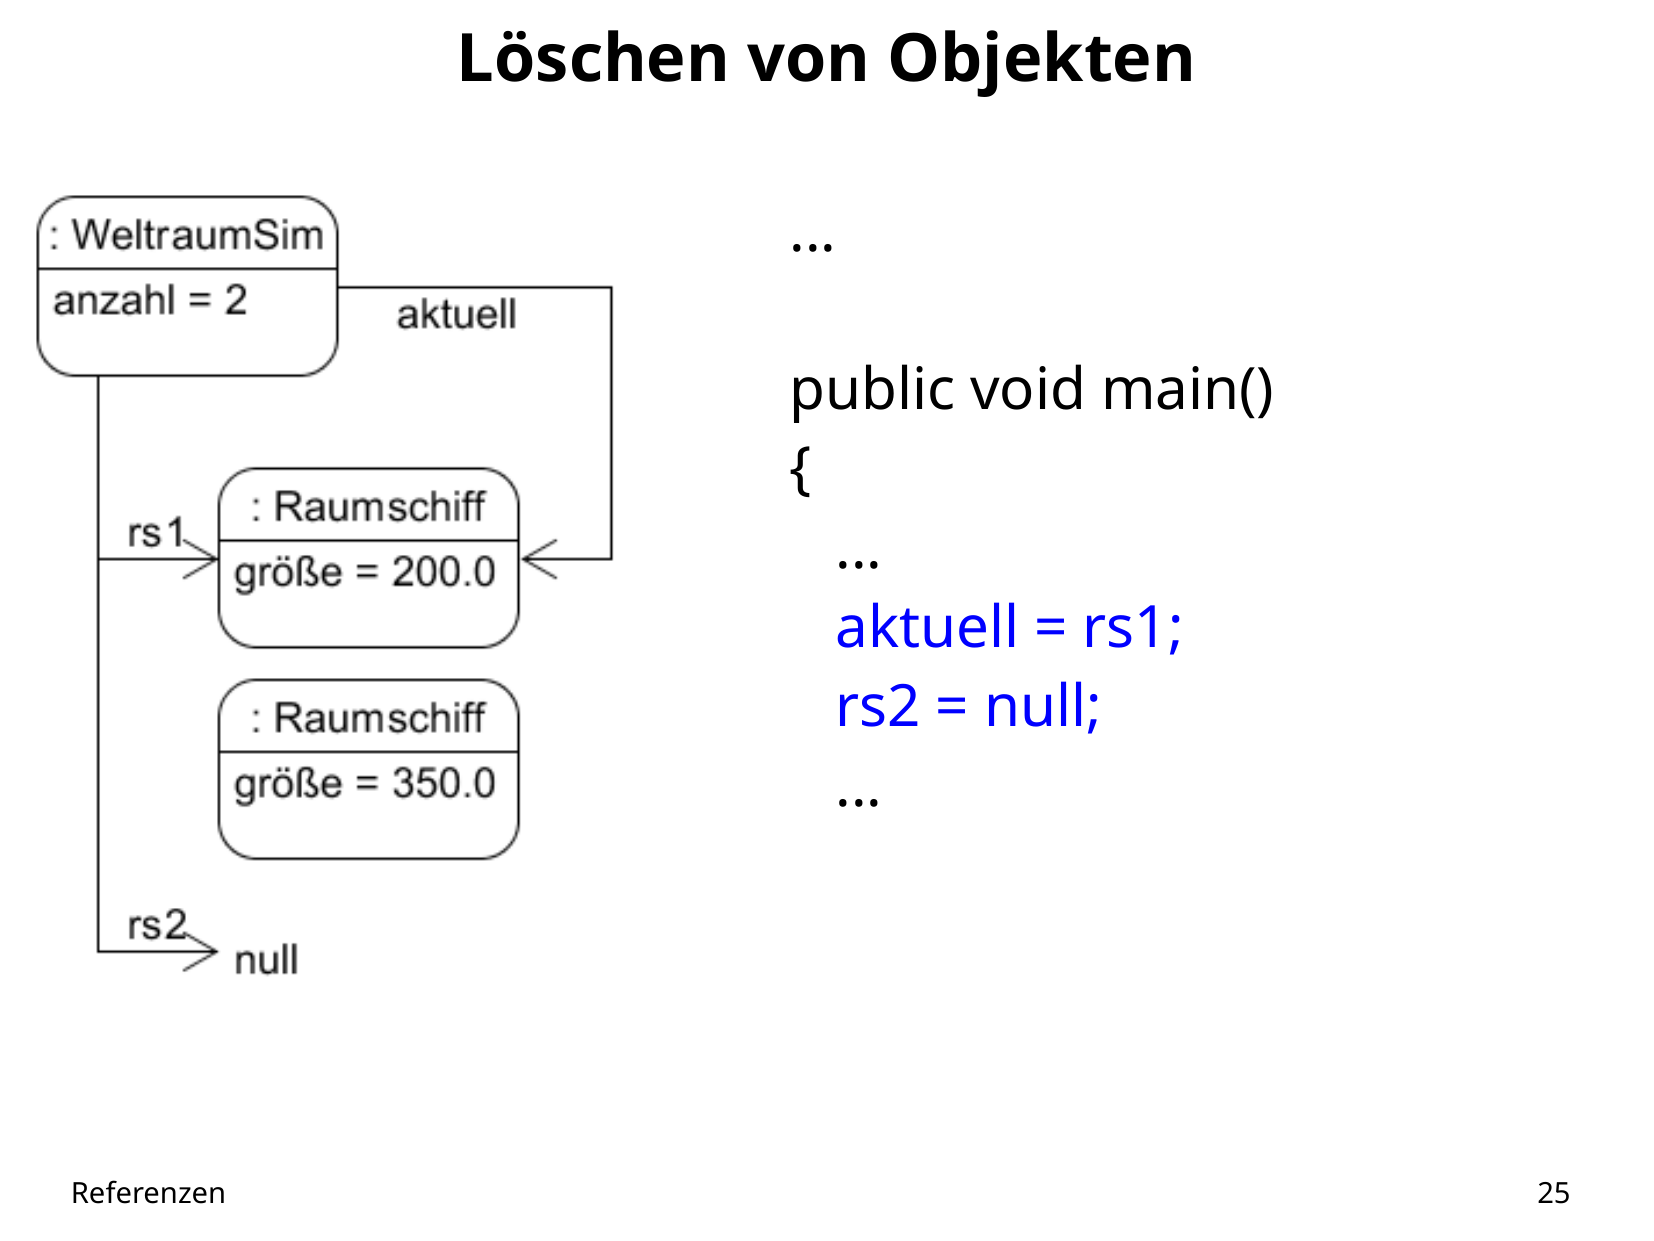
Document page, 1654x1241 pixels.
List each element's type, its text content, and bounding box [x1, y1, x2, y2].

picture [35, 194, 662, 979]
title Löschen von Objekten [0, 5, 1654, 107]
list ... public void main() { ... aktuell = rs1; rs2 = null; ... [744, 188, 1607, 1182]
